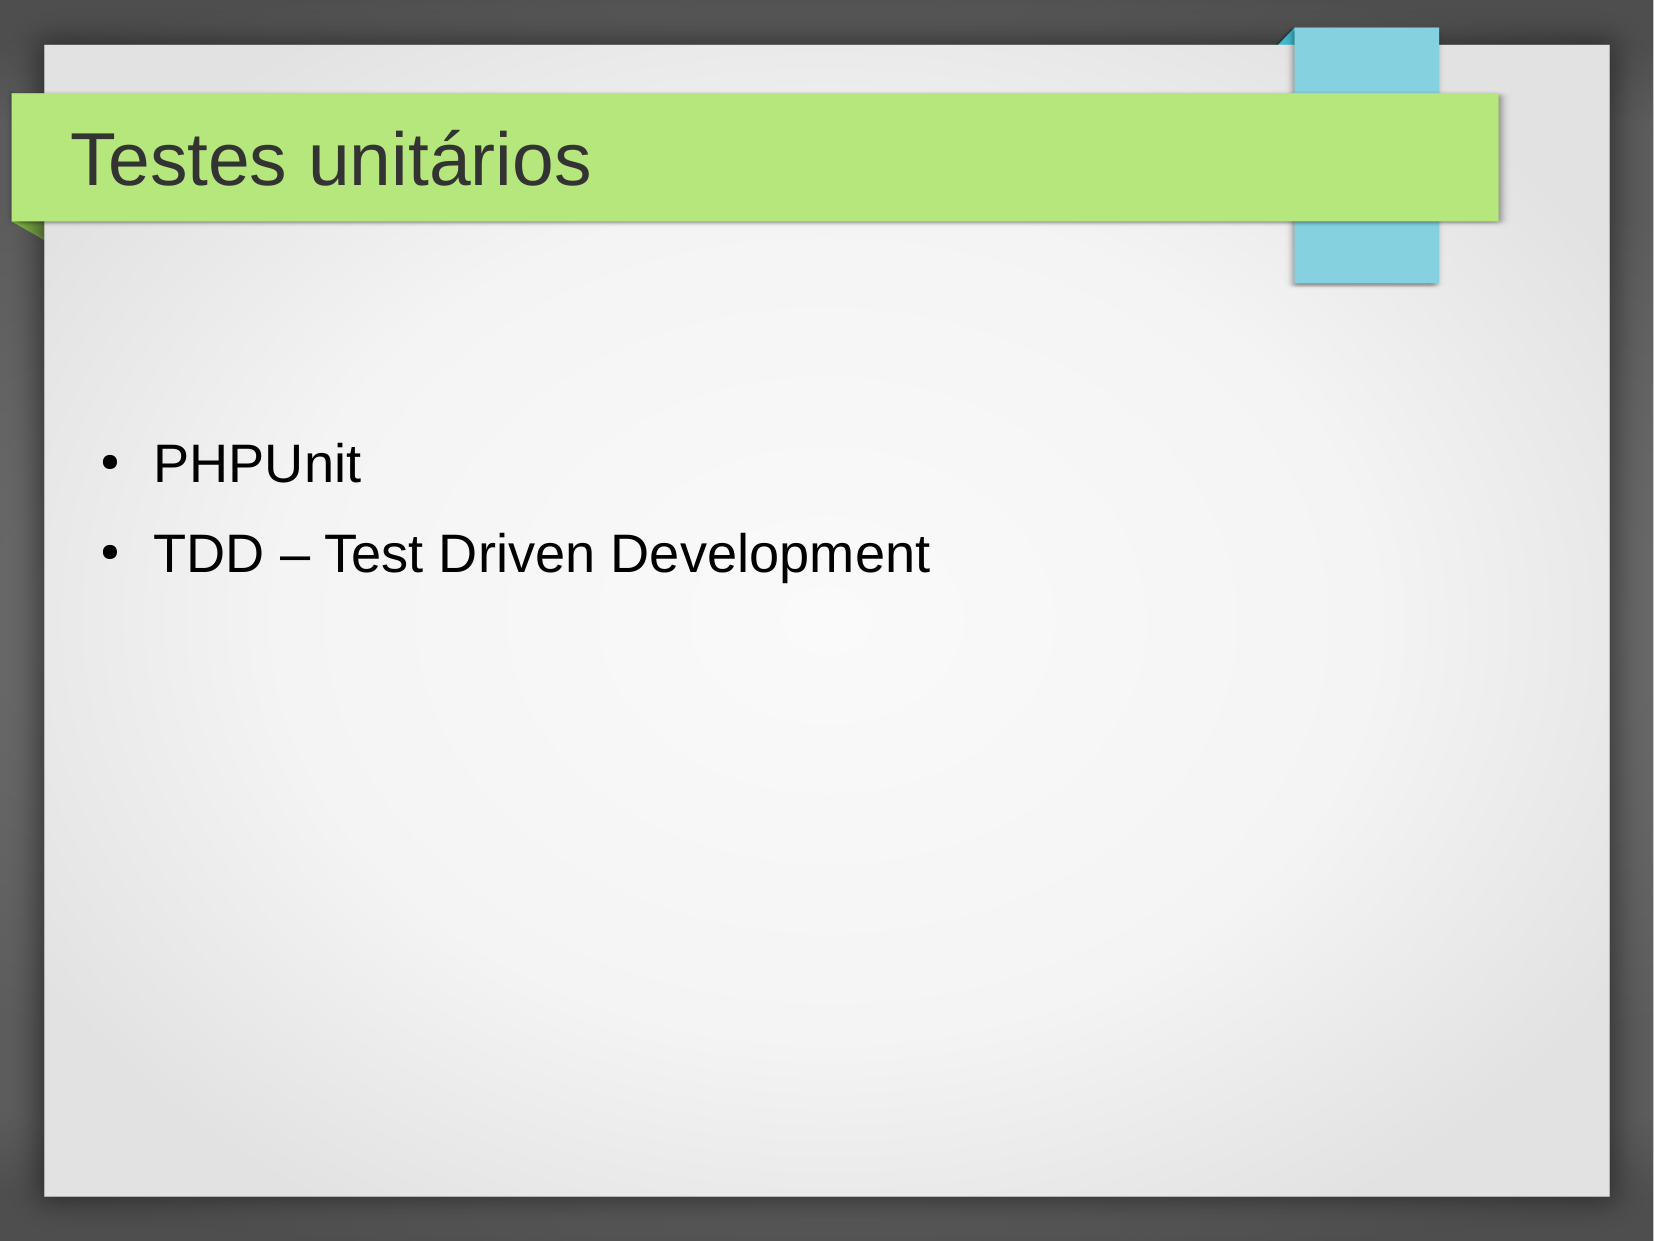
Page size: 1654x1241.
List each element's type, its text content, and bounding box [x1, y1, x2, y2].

title Testes unitários [70, 106, 1229, 213]
list PHPUnit TDD – Test Driven Development [82, 343, 1538, 1063]
picture [0, 0, 1654, 1241]
